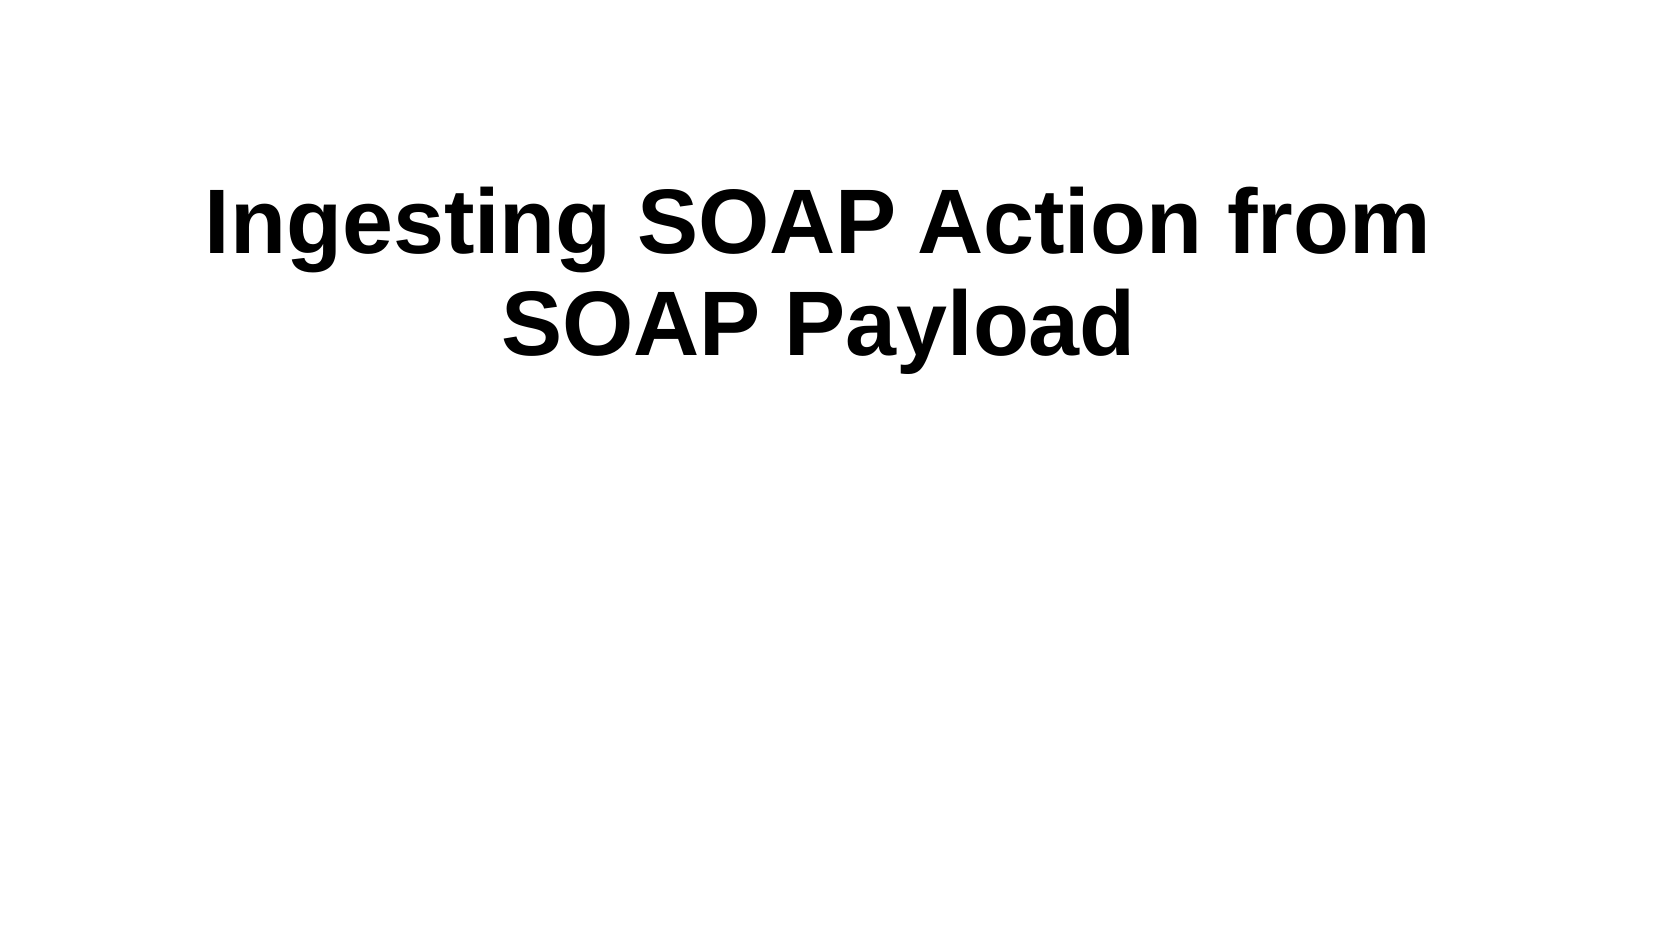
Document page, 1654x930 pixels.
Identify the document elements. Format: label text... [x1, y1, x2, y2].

title Ingesting SOAP Action from SOAP Payload [75, 170, 1563, 376]
